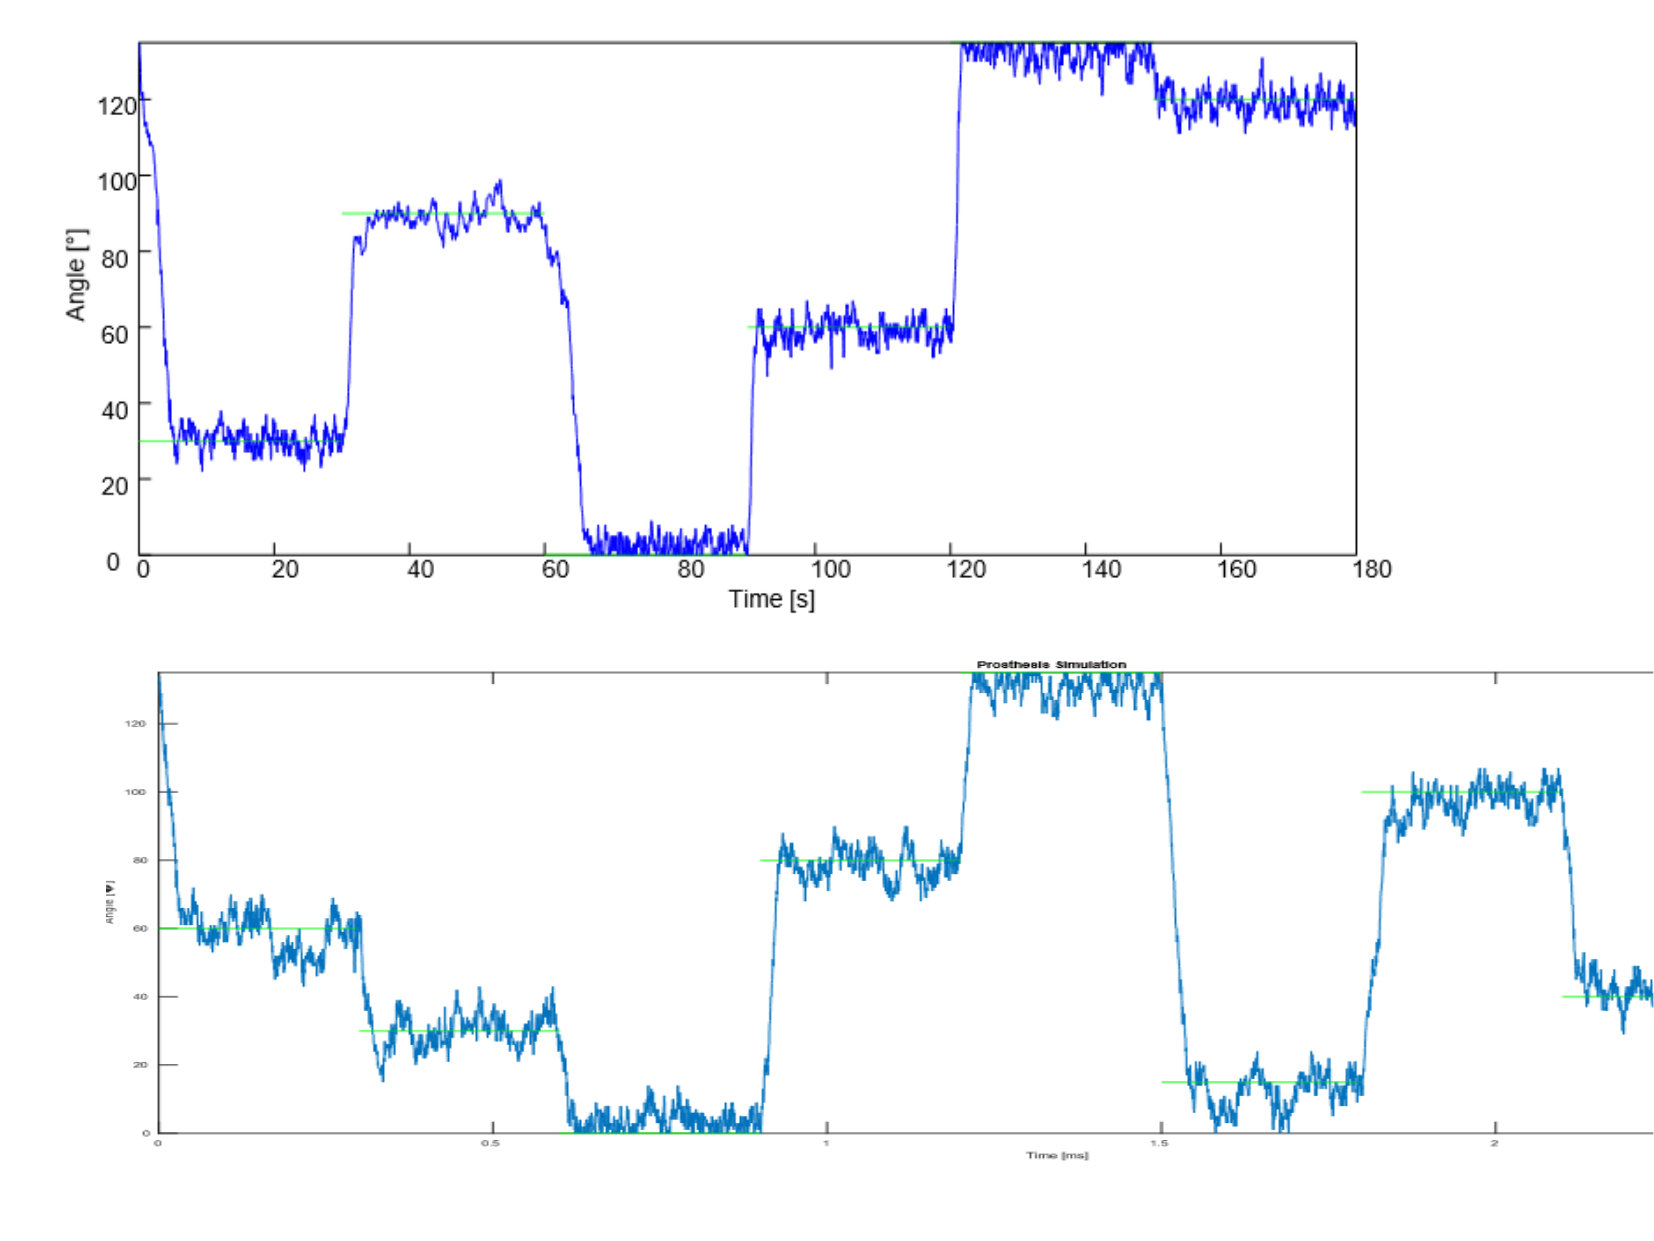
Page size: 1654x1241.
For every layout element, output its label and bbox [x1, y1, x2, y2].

picture [106, 649, 1654, 1182]
picture [47, 0, 1465, 636]
